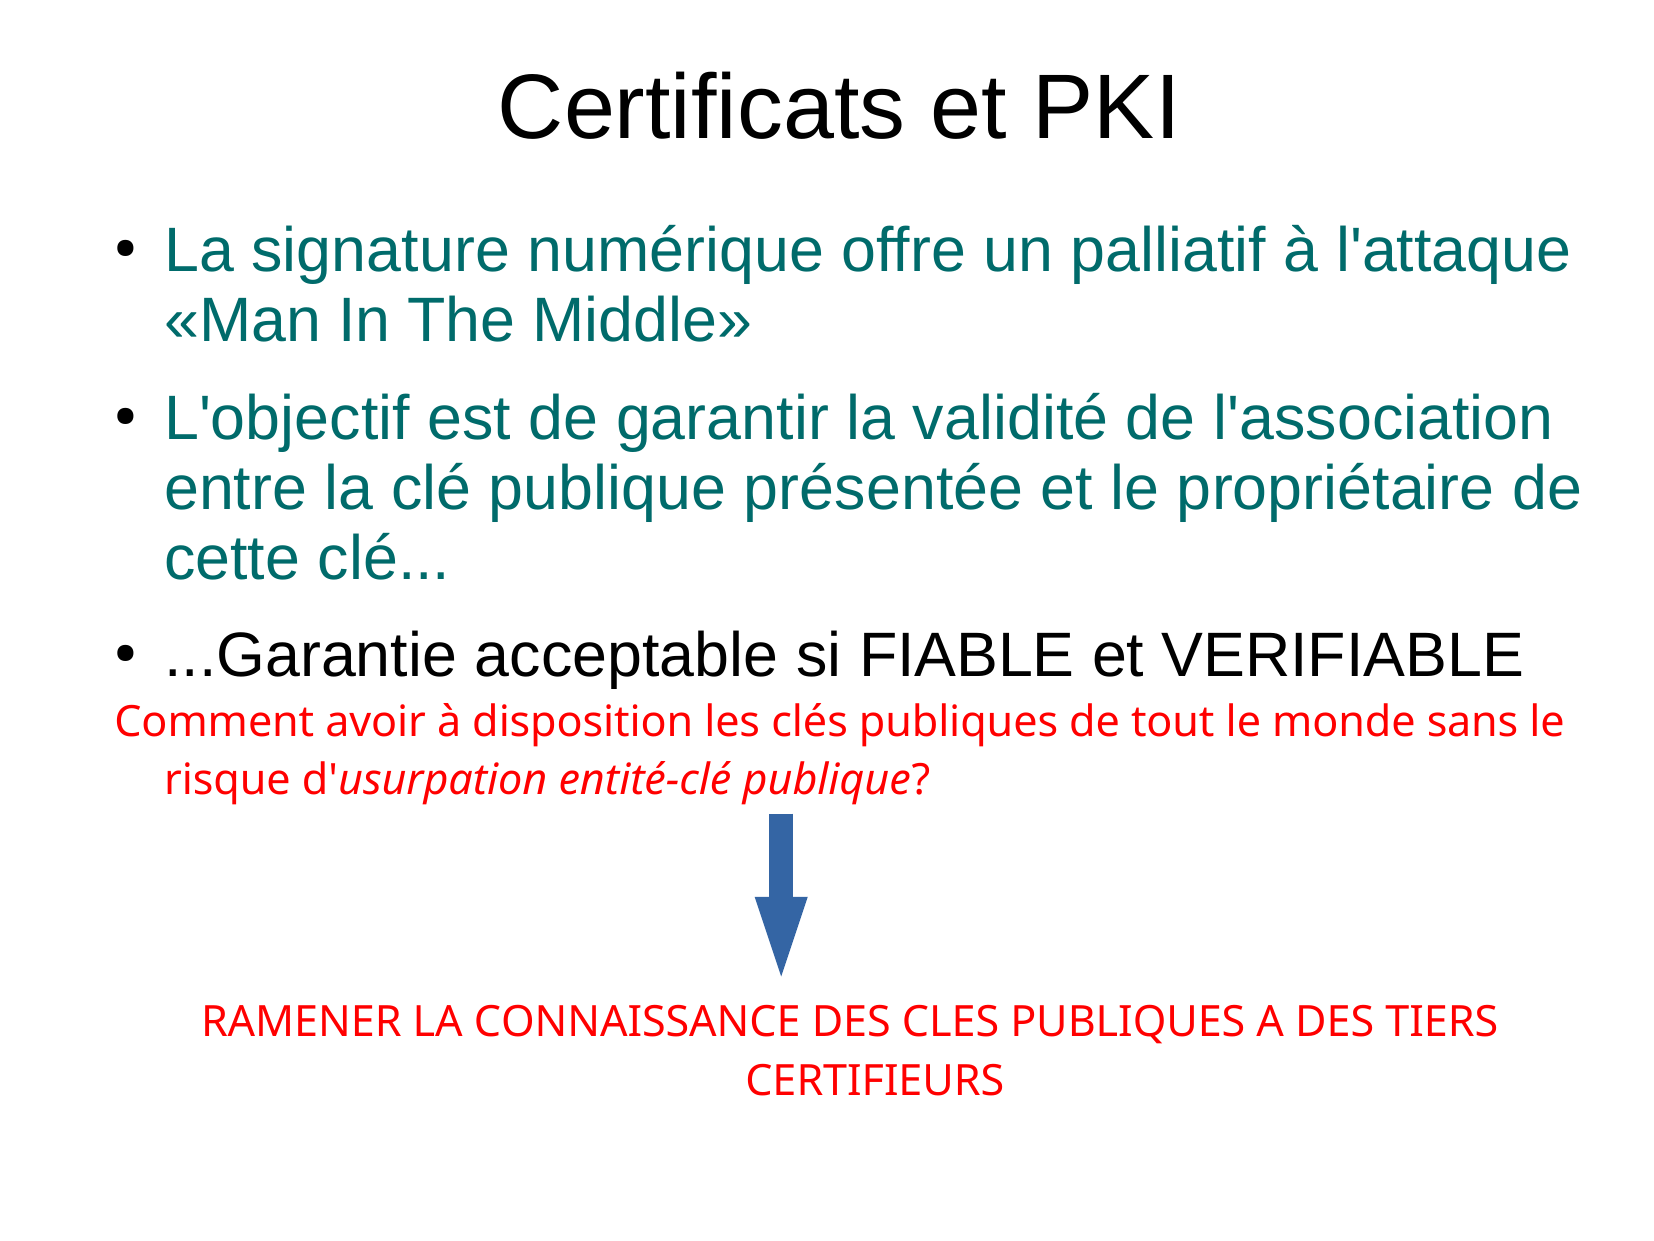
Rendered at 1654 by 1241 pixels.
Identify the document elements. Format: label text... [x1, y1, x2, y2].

list La signature numérique offre un palliatif à l'attaque «Man In The Middle» L'objectif est de garantir la validité de l'association entre la clé publique présentée et le propriétaire de cette clé... ...Garantie acceptable si FIABLE et VERIFIABLE Comment avoir à disposition les clés publiques de tout le monde sans le risque d'usurpation entité-clé publique? RAMENER LA CONNAISSANCE DES CLES PUBLIQUES A DES TIERS CERTIFIEURS [97, 214, 1586, 1127]
title Certificats et PKI [247, 32, 1433, 181]
